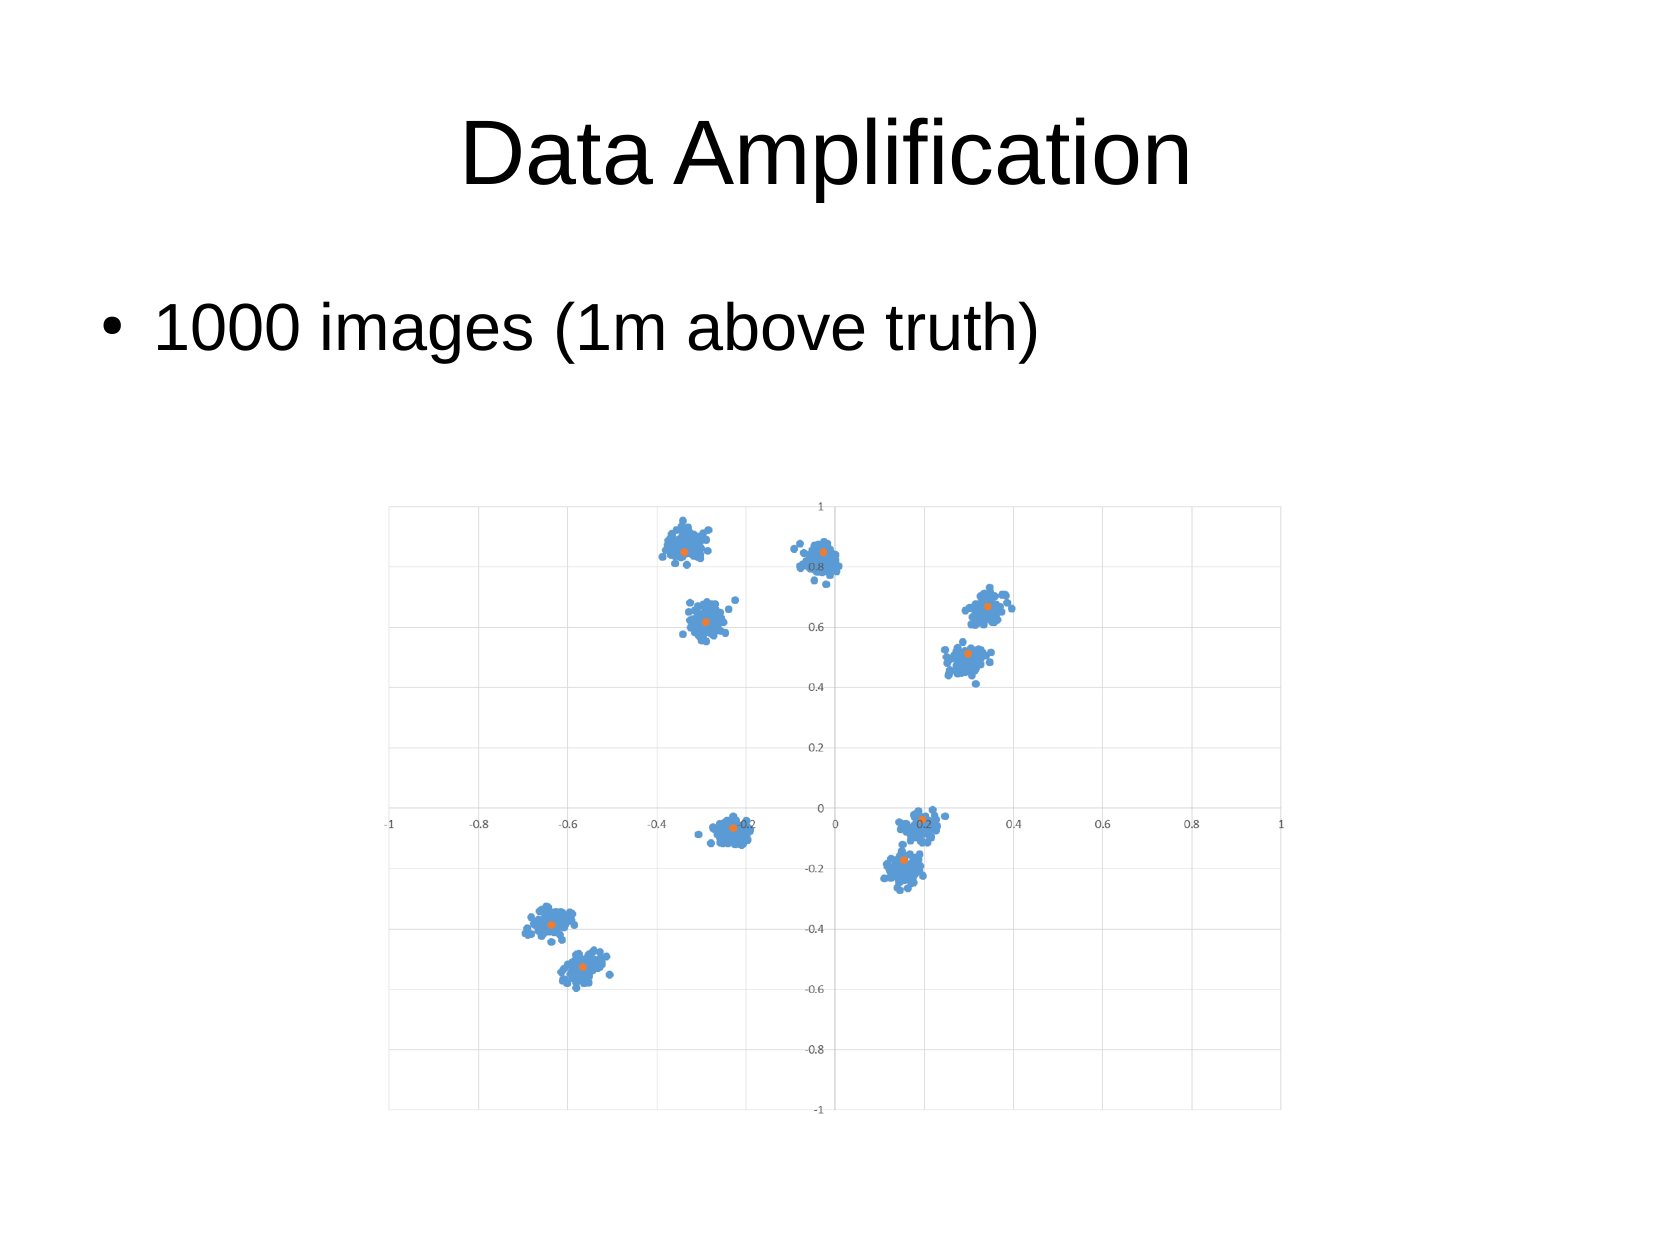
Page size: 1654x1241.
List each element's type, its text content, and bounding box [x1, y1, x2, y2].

picture [362, 449, 1292, 1126]
list 1000 images (1m above truth) [82, 290, 1571, 1010]
title Data Amplification [82, 49, 1571, 257]
